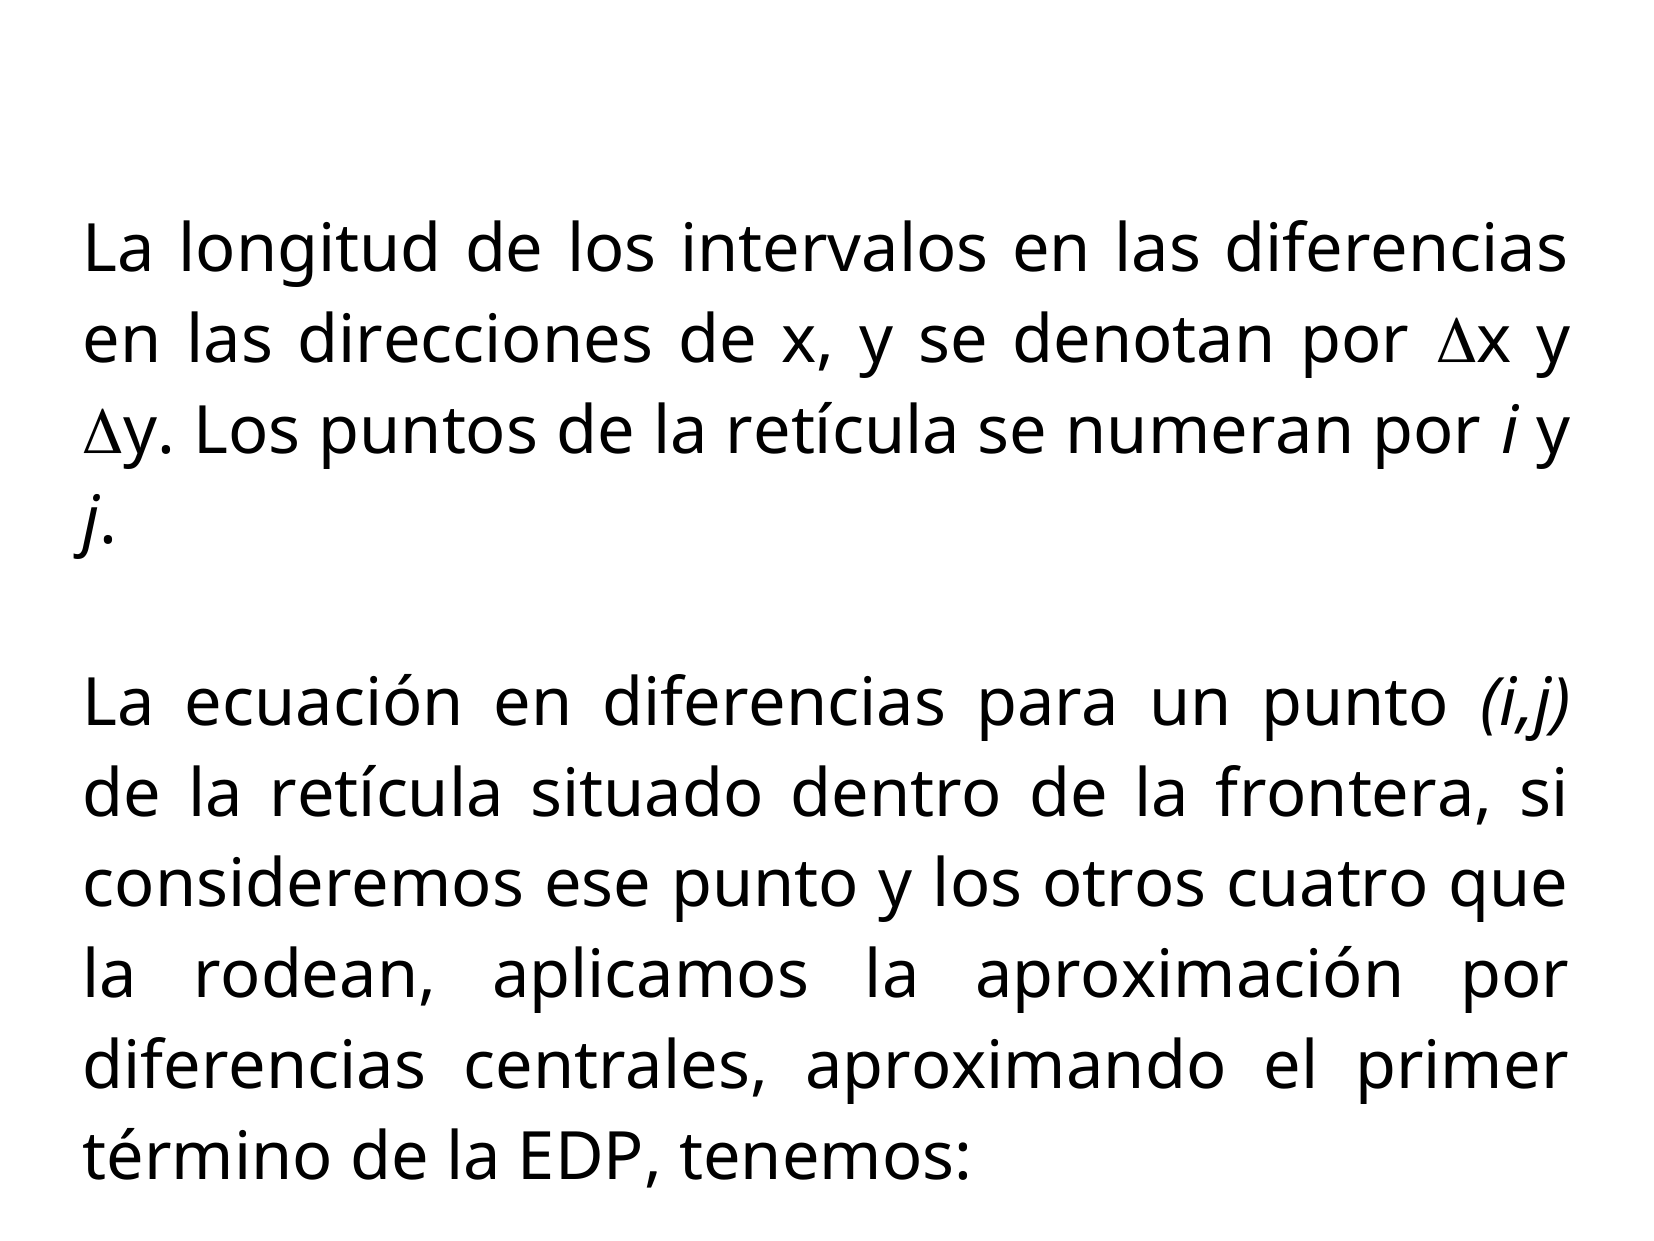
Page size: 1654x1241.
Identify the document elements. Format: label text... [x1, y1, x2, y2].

subtitle La longitud de los intervalos en las diferencias en las direcciones de x, y se denotan por Dx y Dy. Los puntos de la retícula se numeran por i y j. La ecuación en diferencias para un punto (i,j) de la retícula situado dentro de la frontera, si consideremos ese punto y los otros cuatro que la rodean, aplicamos la aproximación por diferencias centrales, aproximando el primer término de la EDP, tenemos: [82, 228, 1571, 1171]
